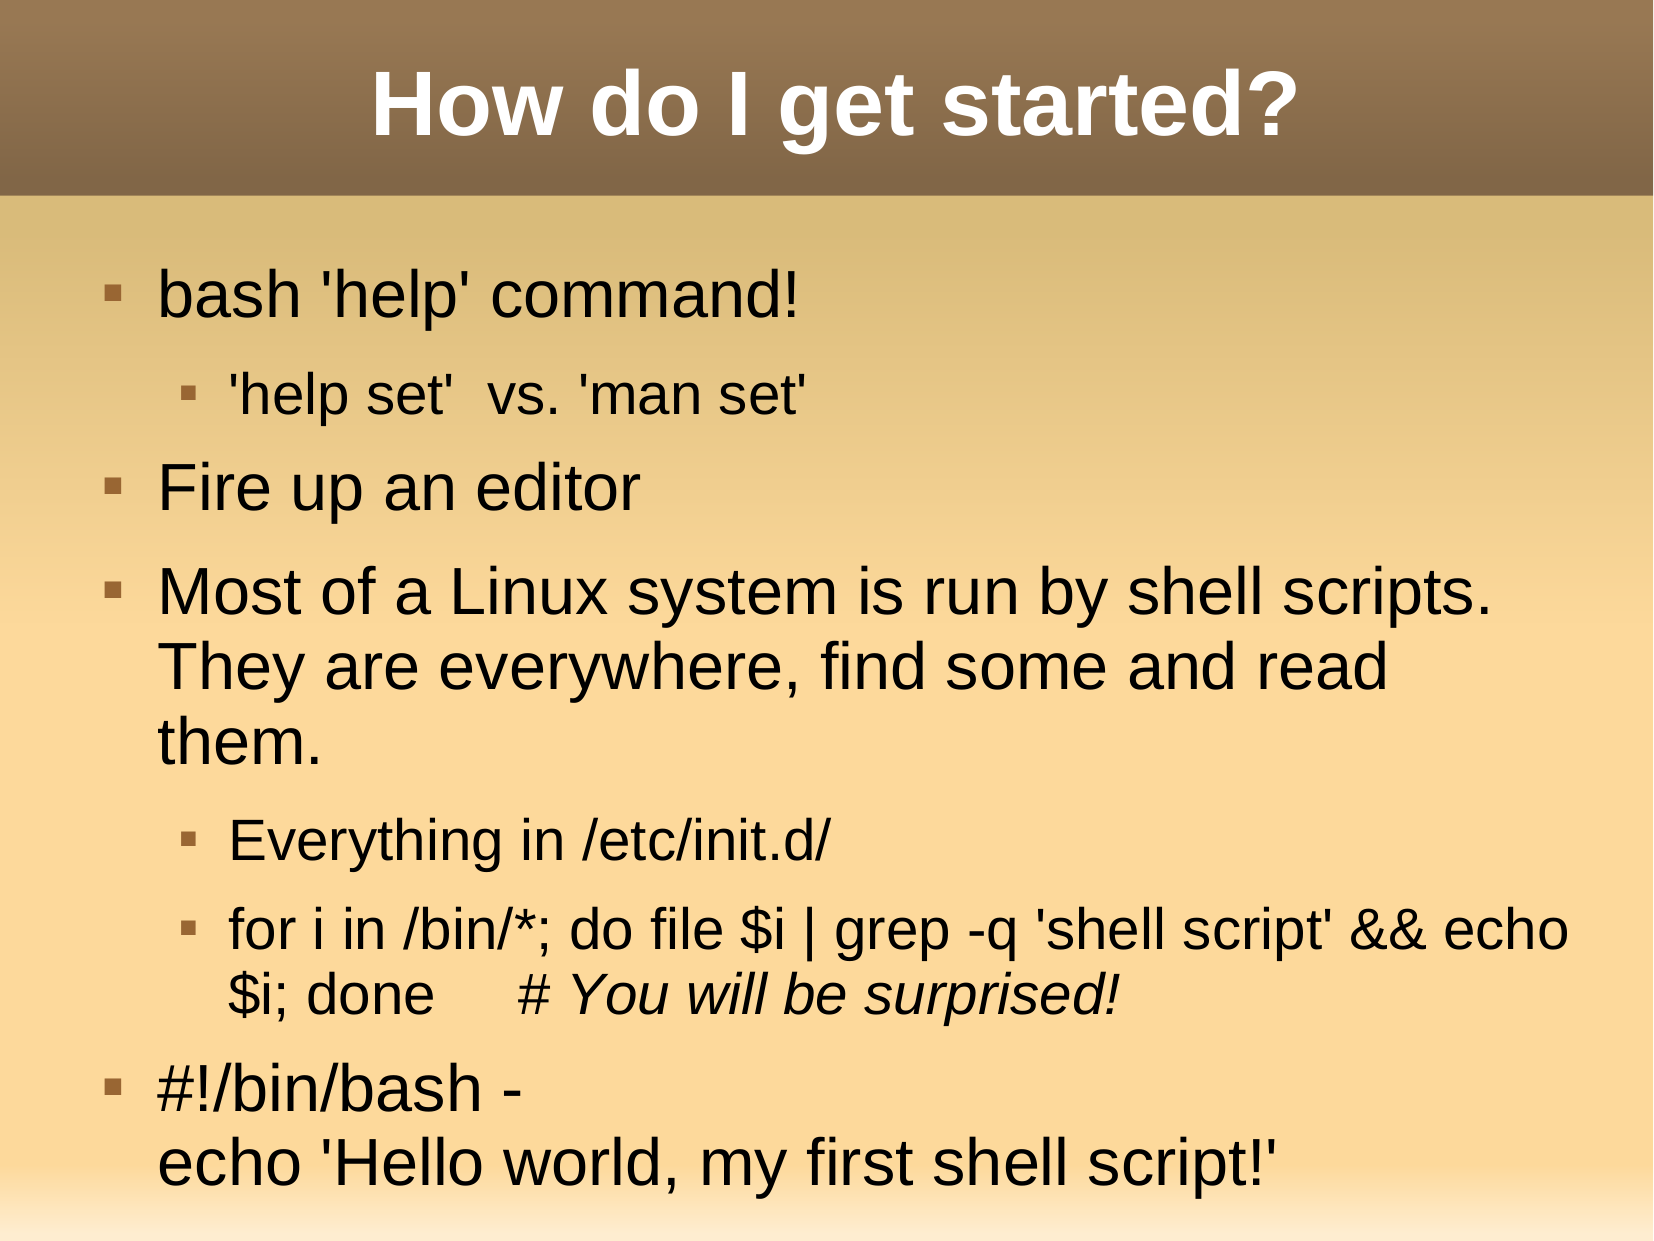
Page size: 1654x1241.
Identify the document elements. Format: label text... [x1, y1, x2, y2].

list bash 'help' command! 'help set' vs. 'man set' Fire up an editor Most of a Linux system is run by shell scripts. They are everywhere, find some and read them. Everything in /etc/init.d/ for i in /bin/*; do file $i | grep -q 'shell script' && echo $i; done # You will be surprised! #!/bin/bash - echo 'Hello world, my first shell script!' [86, 257, 1575, 1201]
picture [0, 0, 1654, 1241]
title How do I get started? [76, 0, 1565, 208]
